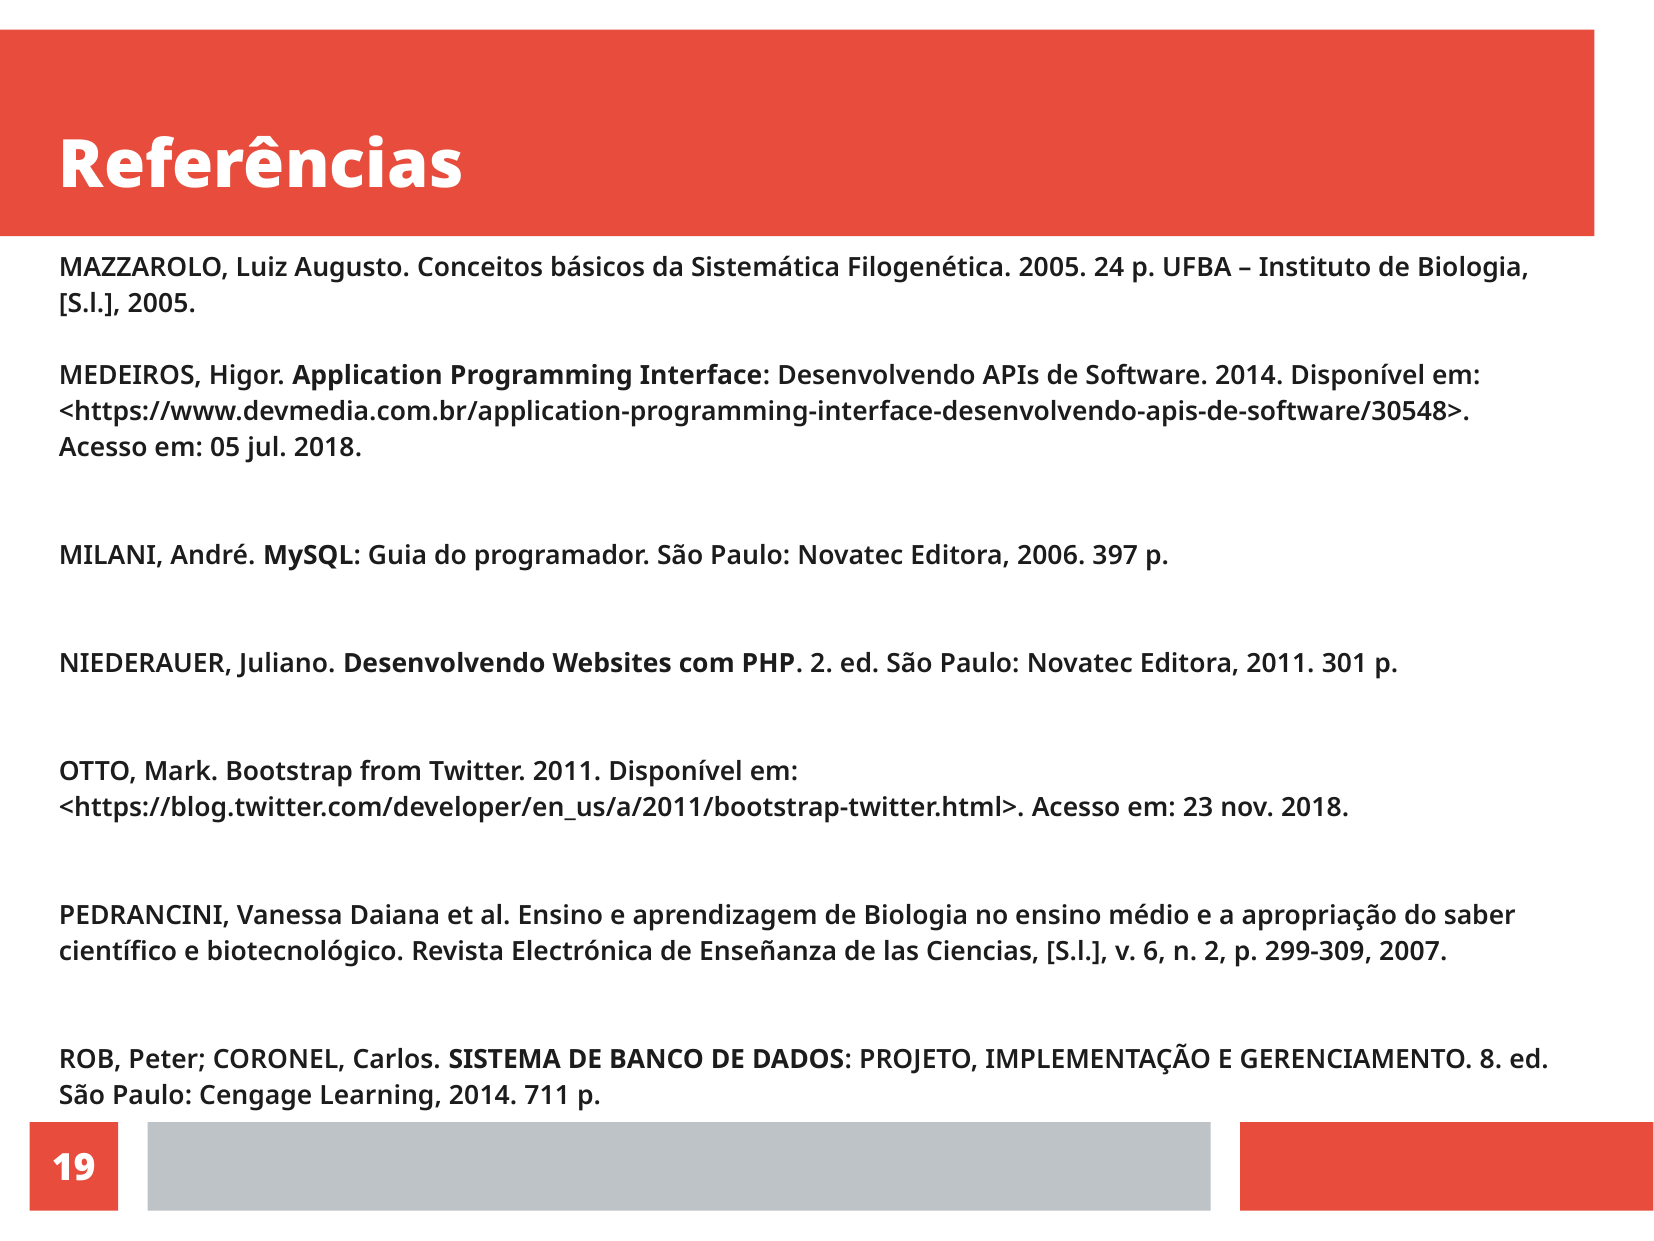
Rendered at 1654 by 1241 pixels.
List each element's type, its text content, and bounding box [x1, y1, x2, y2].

list MAZZAROLO, Luiz Augusto. Conceitos básicos da Sistemática Filogenética. 2005. 24 p. UFBA – Instituto de Biologia, [S.l.], 2005. MEDEIROS, Higor. Application Programming Interface: Desenvolvendo APIs de Software. 2014. Disponível em: <https://www.devmedia.com.br/application-programming-interface-desenvolvendo-apis-de-software/30548>. Acesso em: 05 jul. 2018. MILANI, André. MySQL: Guia do programador. São Paulo: Novatec Editora, 2006. 397 p. NIEDERAUER, Juliano. Desenvolvendo Websites com PHP. 2. ed. São Paulo: Novatec Editora, 2011. 301 p. OTTO, Mark. Bootstrap from Twitter. 2011. Disponível em: <https://blog.twitter.com/developer/en_us/a/2011/bootstrap-twitter.html>. Acesso em: 23 nov. 2018. PEDRANCINI, Vanessa Daiana et al. Ensino e aprendizagem de Biologia no ensino médio e a apropriação do saber científico e biotecnológico. Revista Electrónica de Enseñanza de las Ciencias, [S.l.], v. 6, n. 2, p. 299-309, 2007. ROB, Peter; CORONEL, Carlos. SISTEMA DE BANCO DE DADOS: PROJETO, IMPLEMENTAÇÃO E GERENCIAMENTO. 8. ed. São Paulo: Cengage Learning, 2014. 711 p. [59, 248, 1565, 1123]
title Referências [59, 59, 1595, 207]
